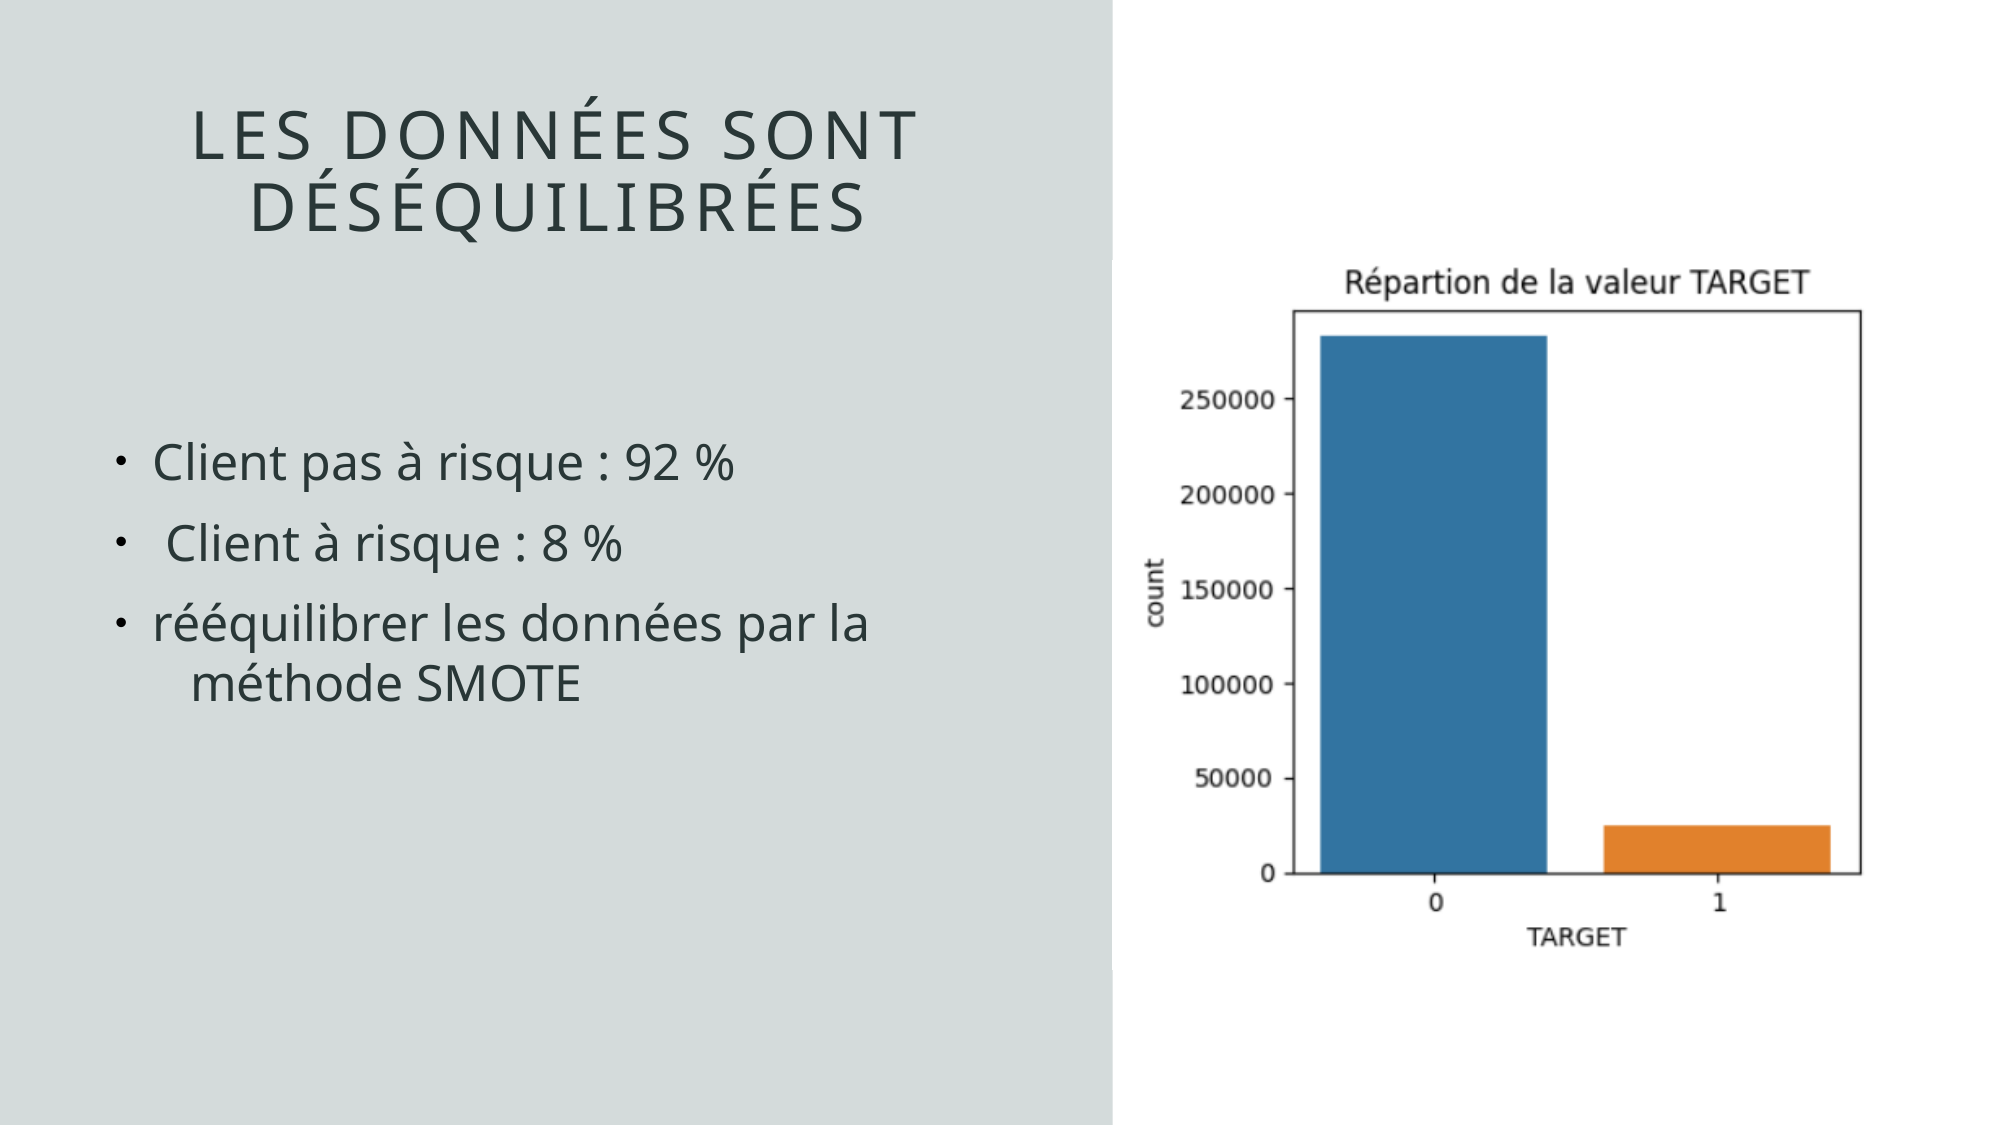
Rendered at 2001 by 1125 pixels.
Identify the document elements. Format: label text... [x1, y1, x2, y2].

text_box [0, 0, 2000, 1125]
title Les données sont déséquilibrées [114, 39, 1000, 254]
list Client pas à risque : 92 % Client à risque : 8 % rééquilibrer les données par la méthode SMOTE [100, 422, 1001, 969]
picture [1112, 260, 1888, 970]
